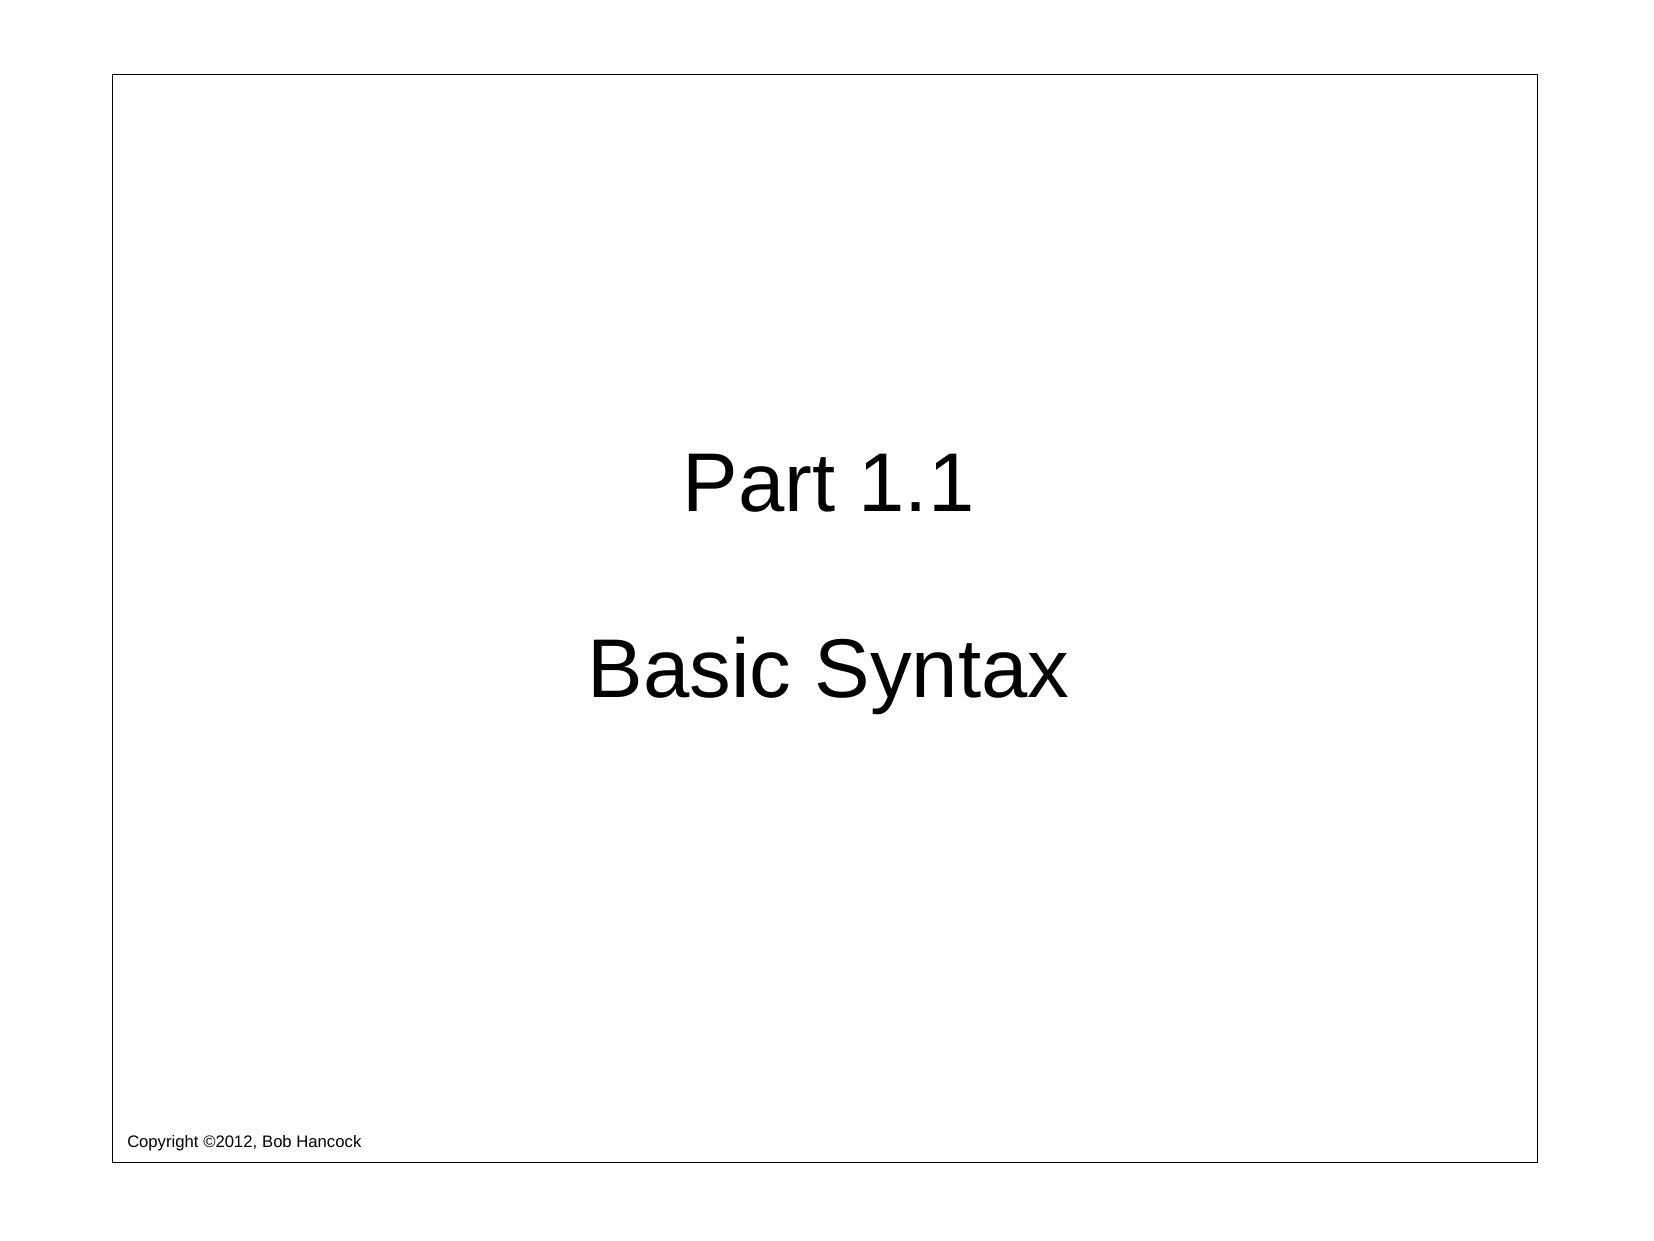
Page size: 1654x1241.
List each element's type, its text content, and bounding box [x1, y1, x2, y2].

text_box Copyright ©2012, Bob Hancock [112, 1125, 377, 1159]
subtitle Part 1.1 Basic Syntax [251, 164, 1407, 1099]
